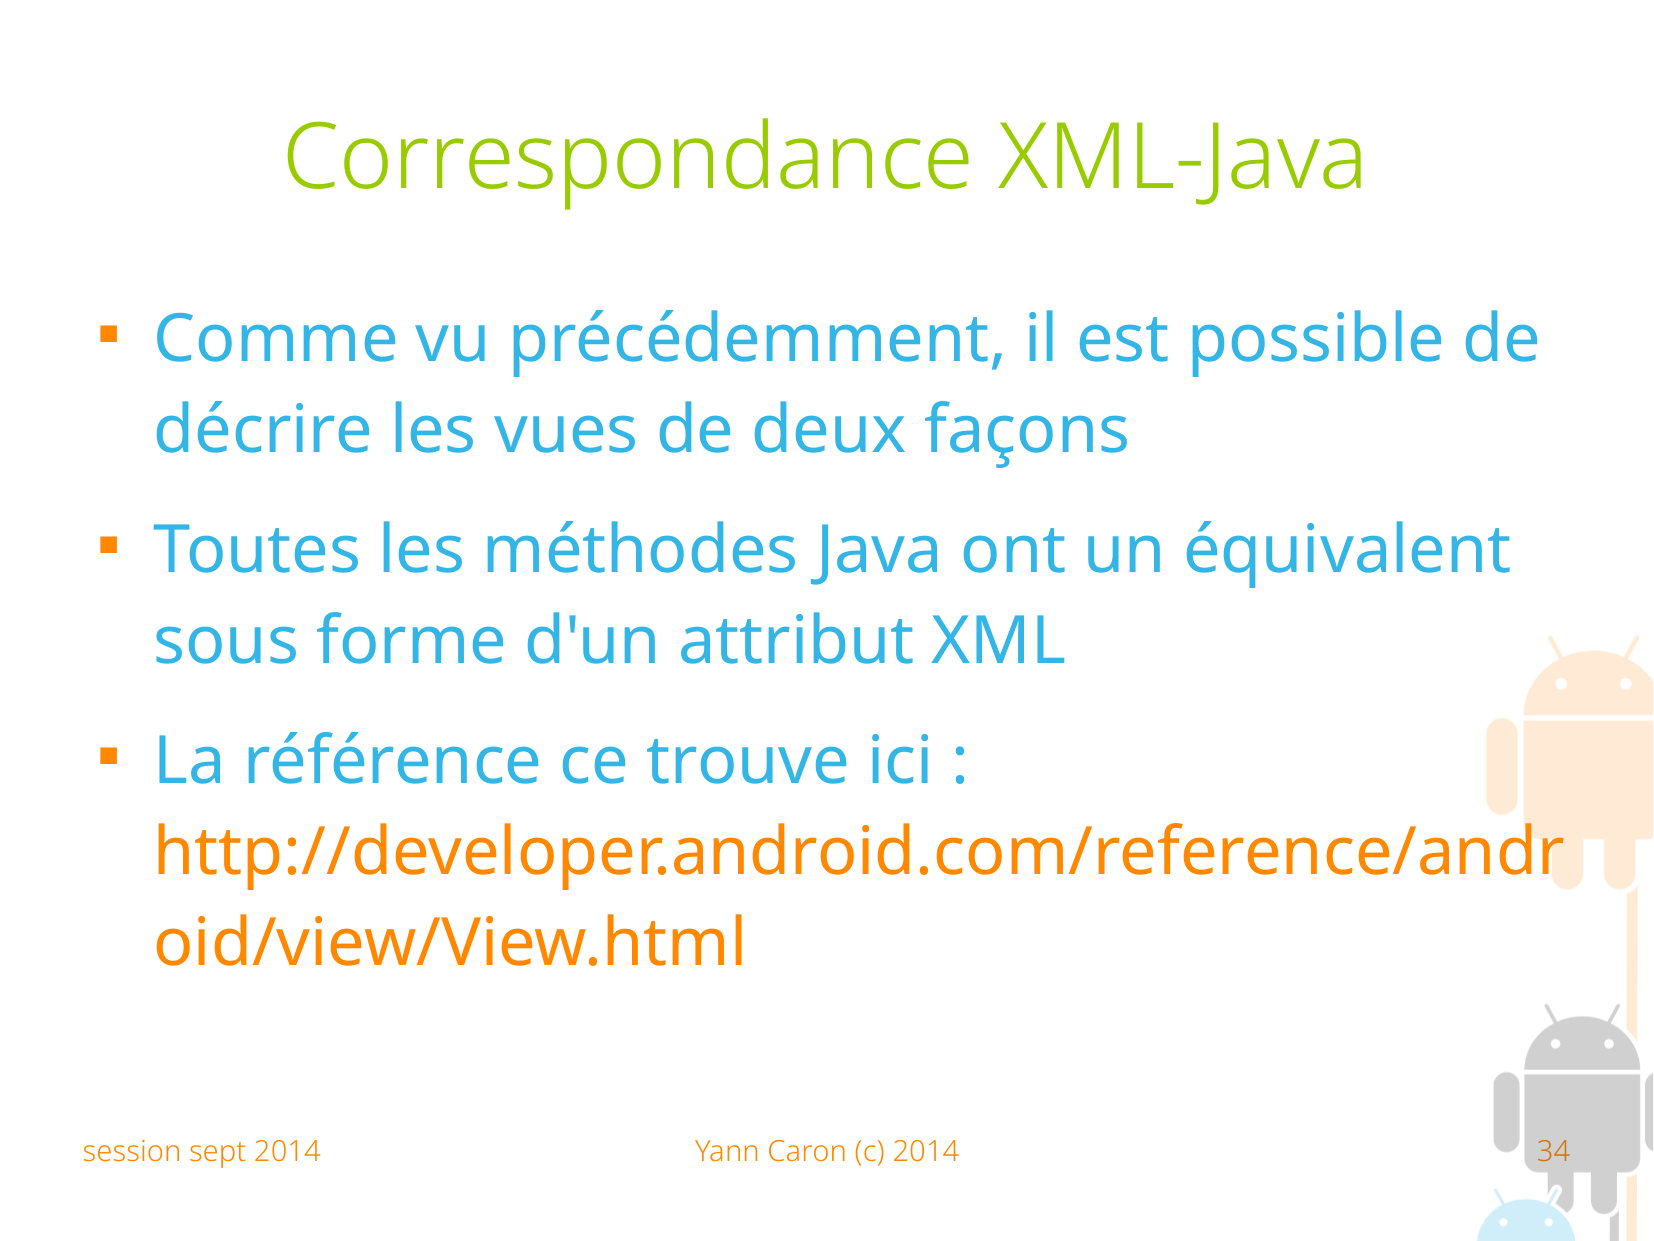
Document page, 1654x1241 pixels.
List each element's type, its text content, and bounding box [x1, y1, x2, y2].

title Correspondance XML-Java [82, 49, 1571, 257]
list Comme vu précédemment, il est possible de décrire les vues de deux façons Toutes les méthodes Java ont un équivalent sous forme d'un attribut XML La référence ce trouve ici : http://developer.android.com/reference/android/view/View.html [82, 290, 1571, 1010]
picture [240, 423, 1654, 1241]
